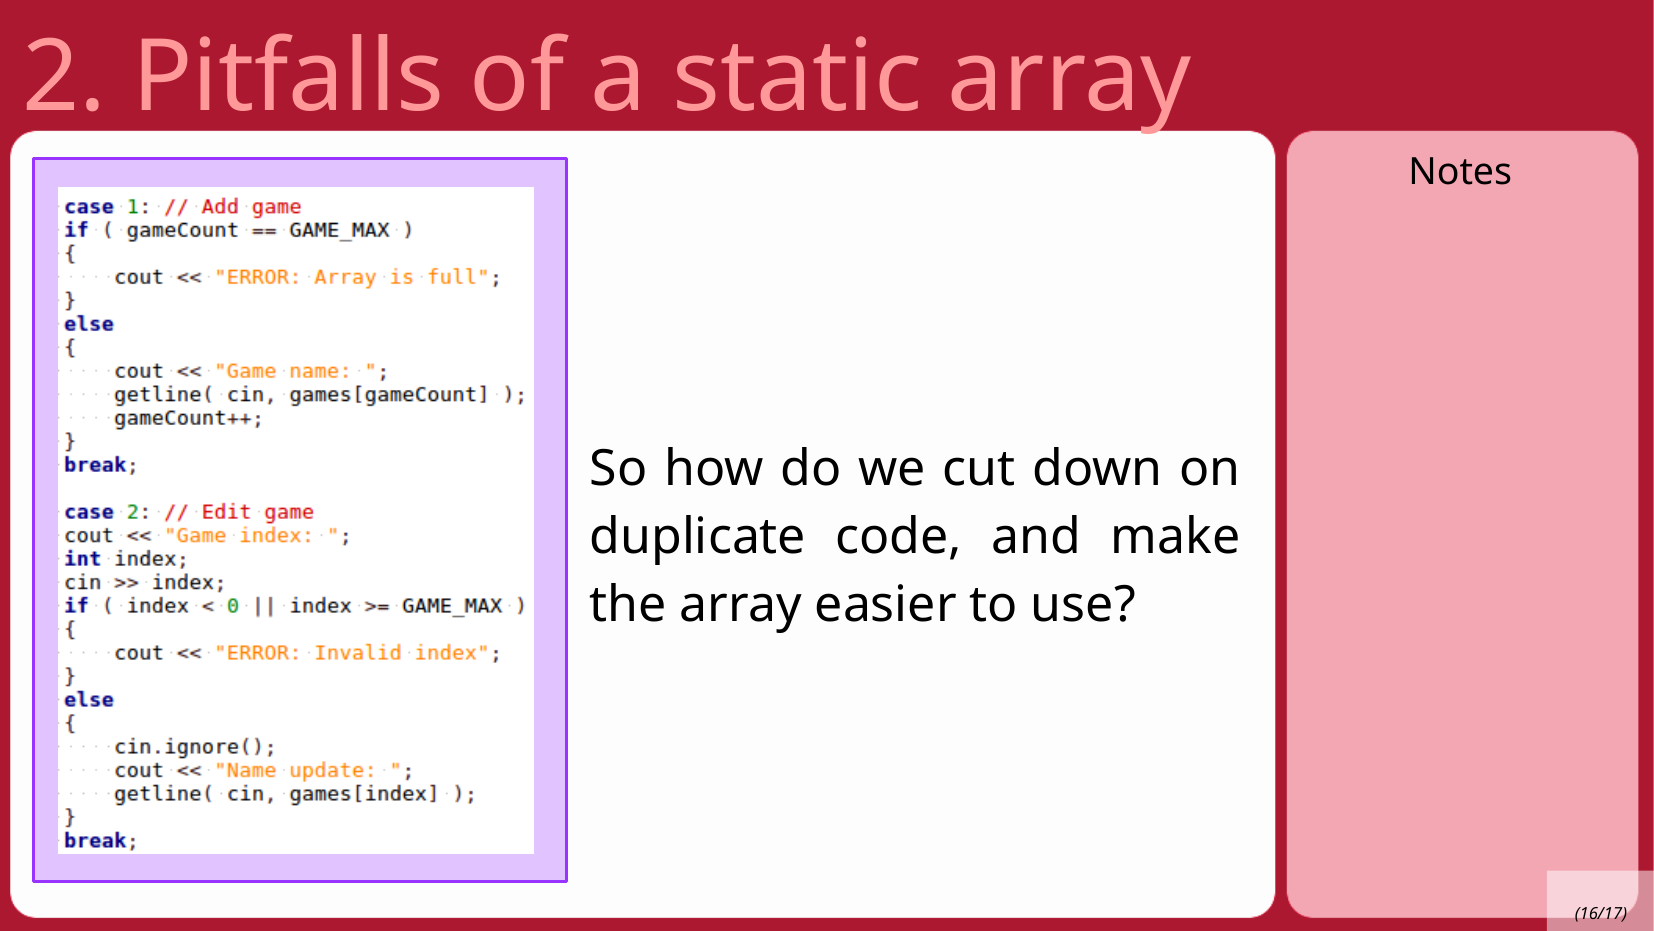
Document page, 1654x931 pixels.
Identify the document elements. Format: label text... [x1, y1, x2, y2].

text_box So how do we cut down on duplicate code, and make the array easier to use? [589, 431, 1242, 606]
text_box [33, 158, 567, 882]
picture [0, 0, 1654, 931]
text_box Notes [1290, 141, 1631, 199]
text_box (16/17) [1546, 877, 1654, 931]
title 2. Pitfalls of a static array [22, 7, 1511, 136]
